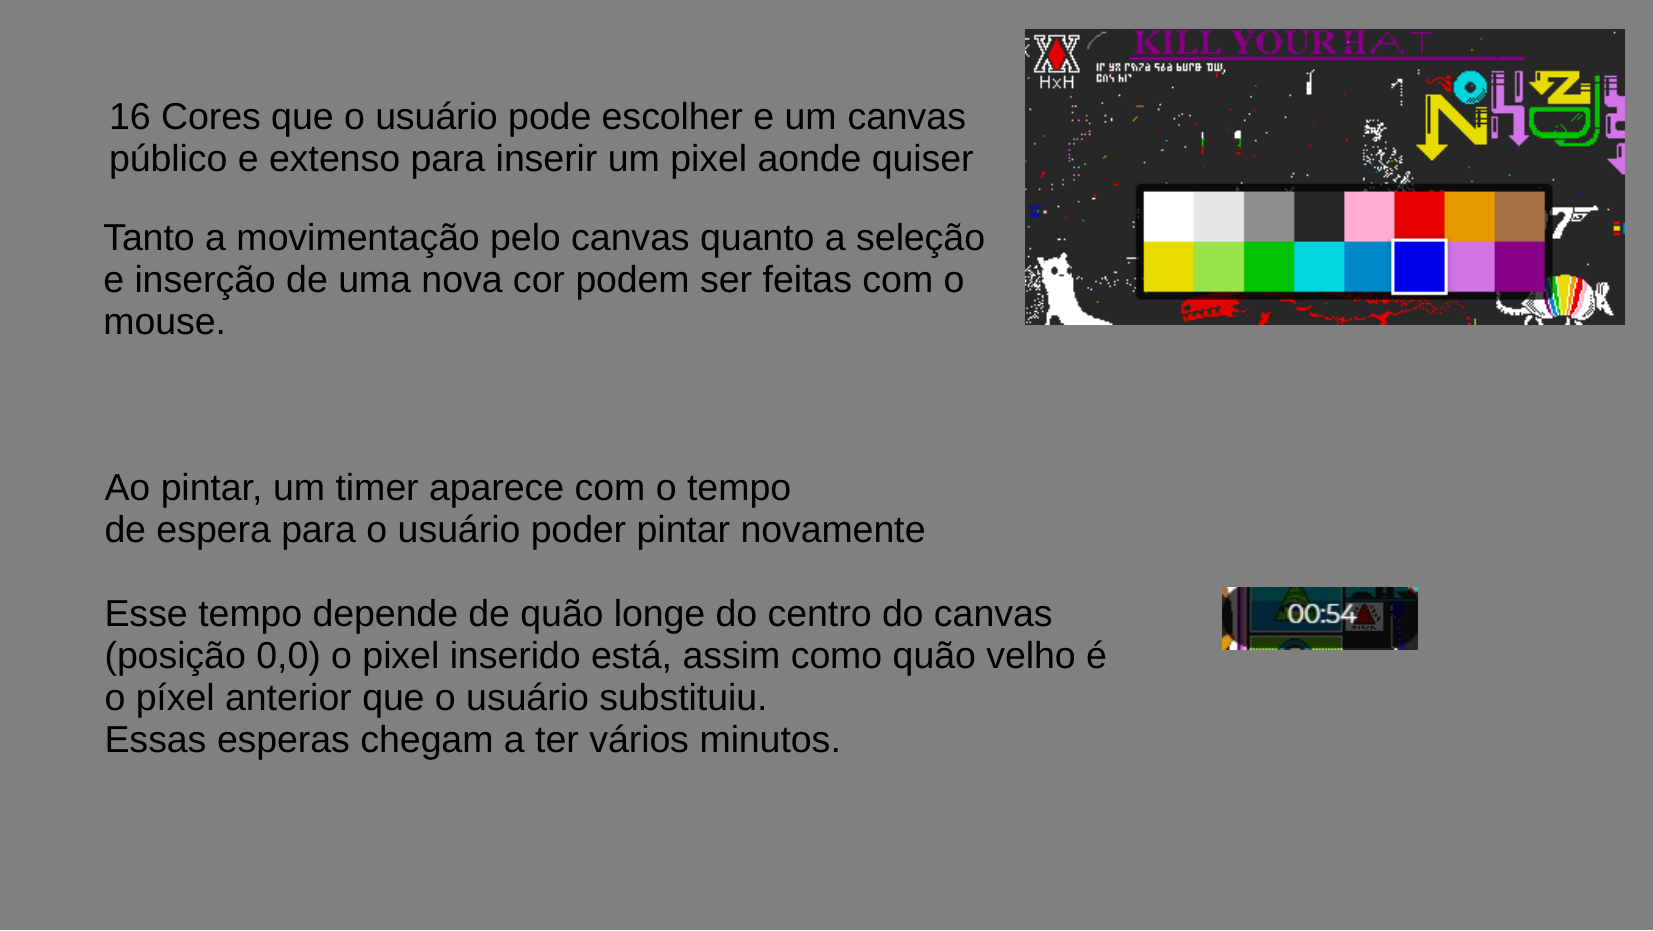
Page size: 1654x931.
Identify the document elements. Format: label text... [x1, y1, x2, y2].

text_box 16 Cores que o usuário pode escolher e um canvas público e extenso para inserir um pixel aonde quiser [59, 88, 989, 188]
text_box Tanto a movimentação pelo canvas quanto a seleção e inserção de uma nova cor podem ser feitas com o mouse. [88, 208, 1000, 350]
picture [1222, 587, 1418, 650]
picture [1025, 29, 1625, 325]
text_box Ao pintar, um timer aparece com o tempo de espera para o usuário poder pintar novamente Esse tempo depende de quão longe do centro do canvas (posição 0,0) o pixel inserido está, assim como quão velho é o píxel anterior que o usuário substituiu. Essas esperas chegam a ter vários minutos. [89, 458, 1123, 768]
